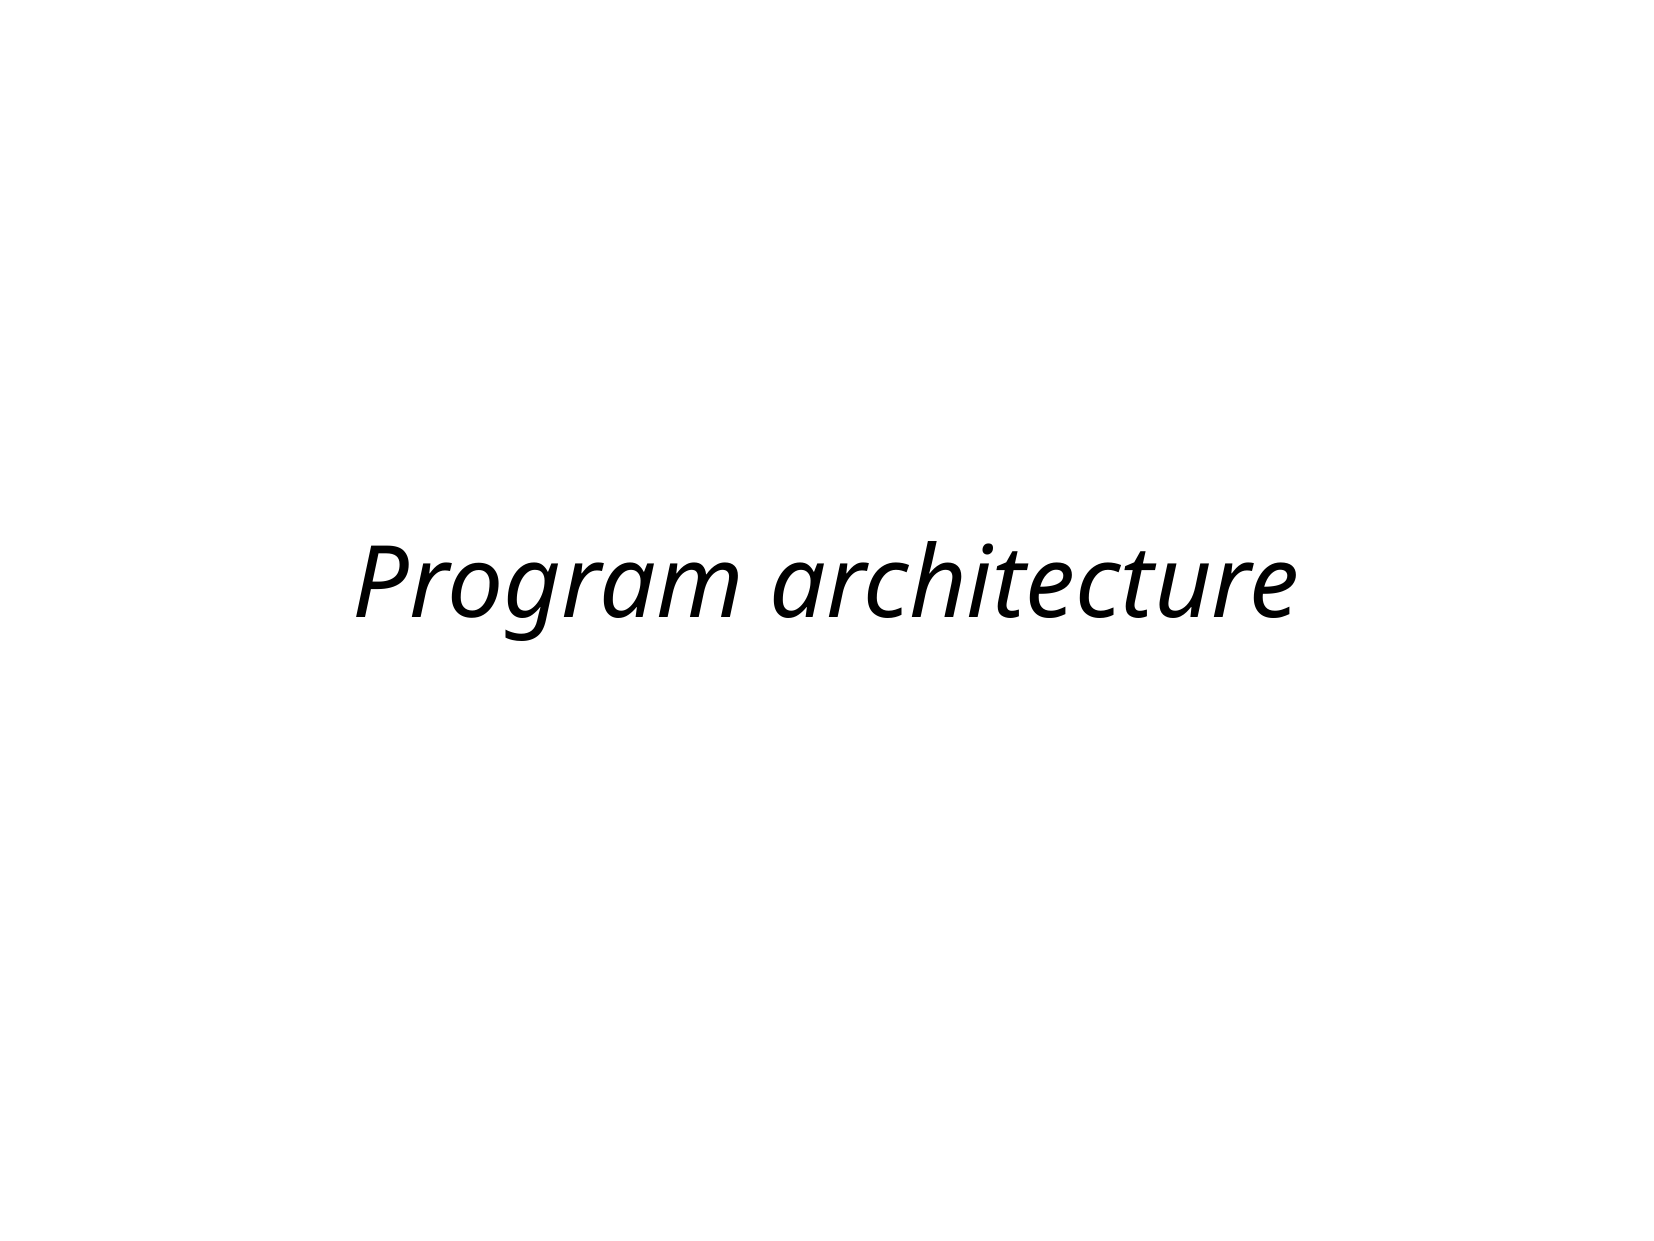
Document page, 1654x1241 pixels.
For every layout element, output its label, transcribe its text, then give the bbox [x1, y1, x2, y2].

subtitle Program architecture [82, 56, 1571, 1102]
